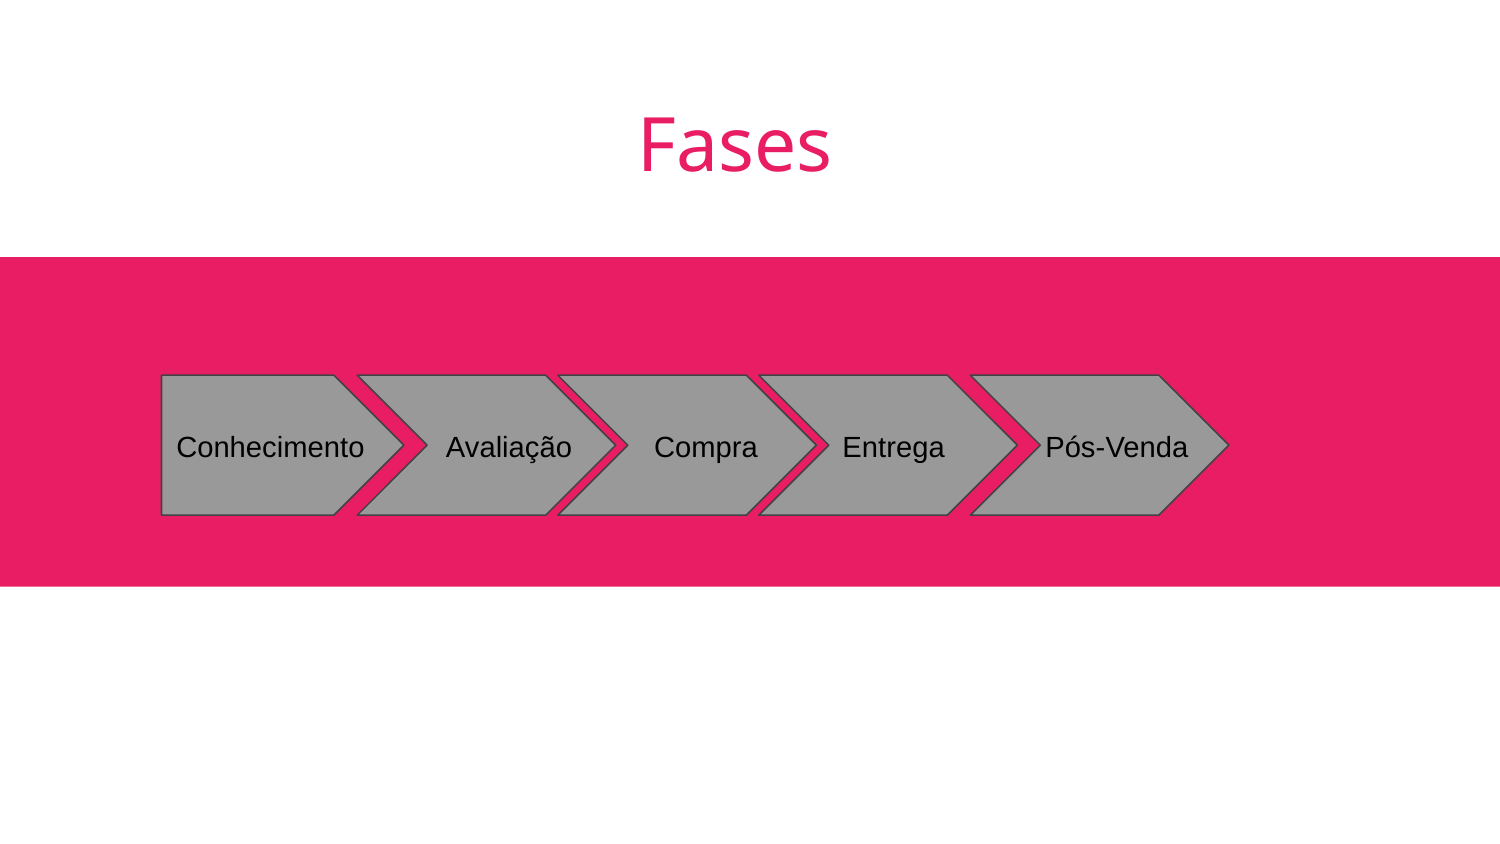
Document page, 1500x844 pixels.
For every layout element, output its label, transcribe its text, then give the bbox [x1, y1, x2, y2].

text_box [1212, 428, 1229, 463]
text_box Pós-Venda [1030, 412, 1212, 478]
text_box [970, 375, 1196, 435]
text_box [557, 375, 784, 516]
title Fases [56, 17, 1415, 267]
text_box [993, 420, 1018, 470]
text_box [388, 429, 404, 462]
text_box [161, 478, 372, 516]
text_box Compra [639, 412, 805, 478]
text_box [805, 433, 817, 457]
text_box [758, 375, 985, 444]
text_box Conhecimento [161, 412, 388, 478]
text_box [970, 455, 1197, 516]
text_box [357, 375, 583, 516]
text_box [596, 425, 616, 465]
text_box Entrega [827, 412, 993, 478]
text_box Avaliação [430, 412, 596, 478]
text_box [161, 375, 371, 412]
text_box [758, 446, 985, 516]
